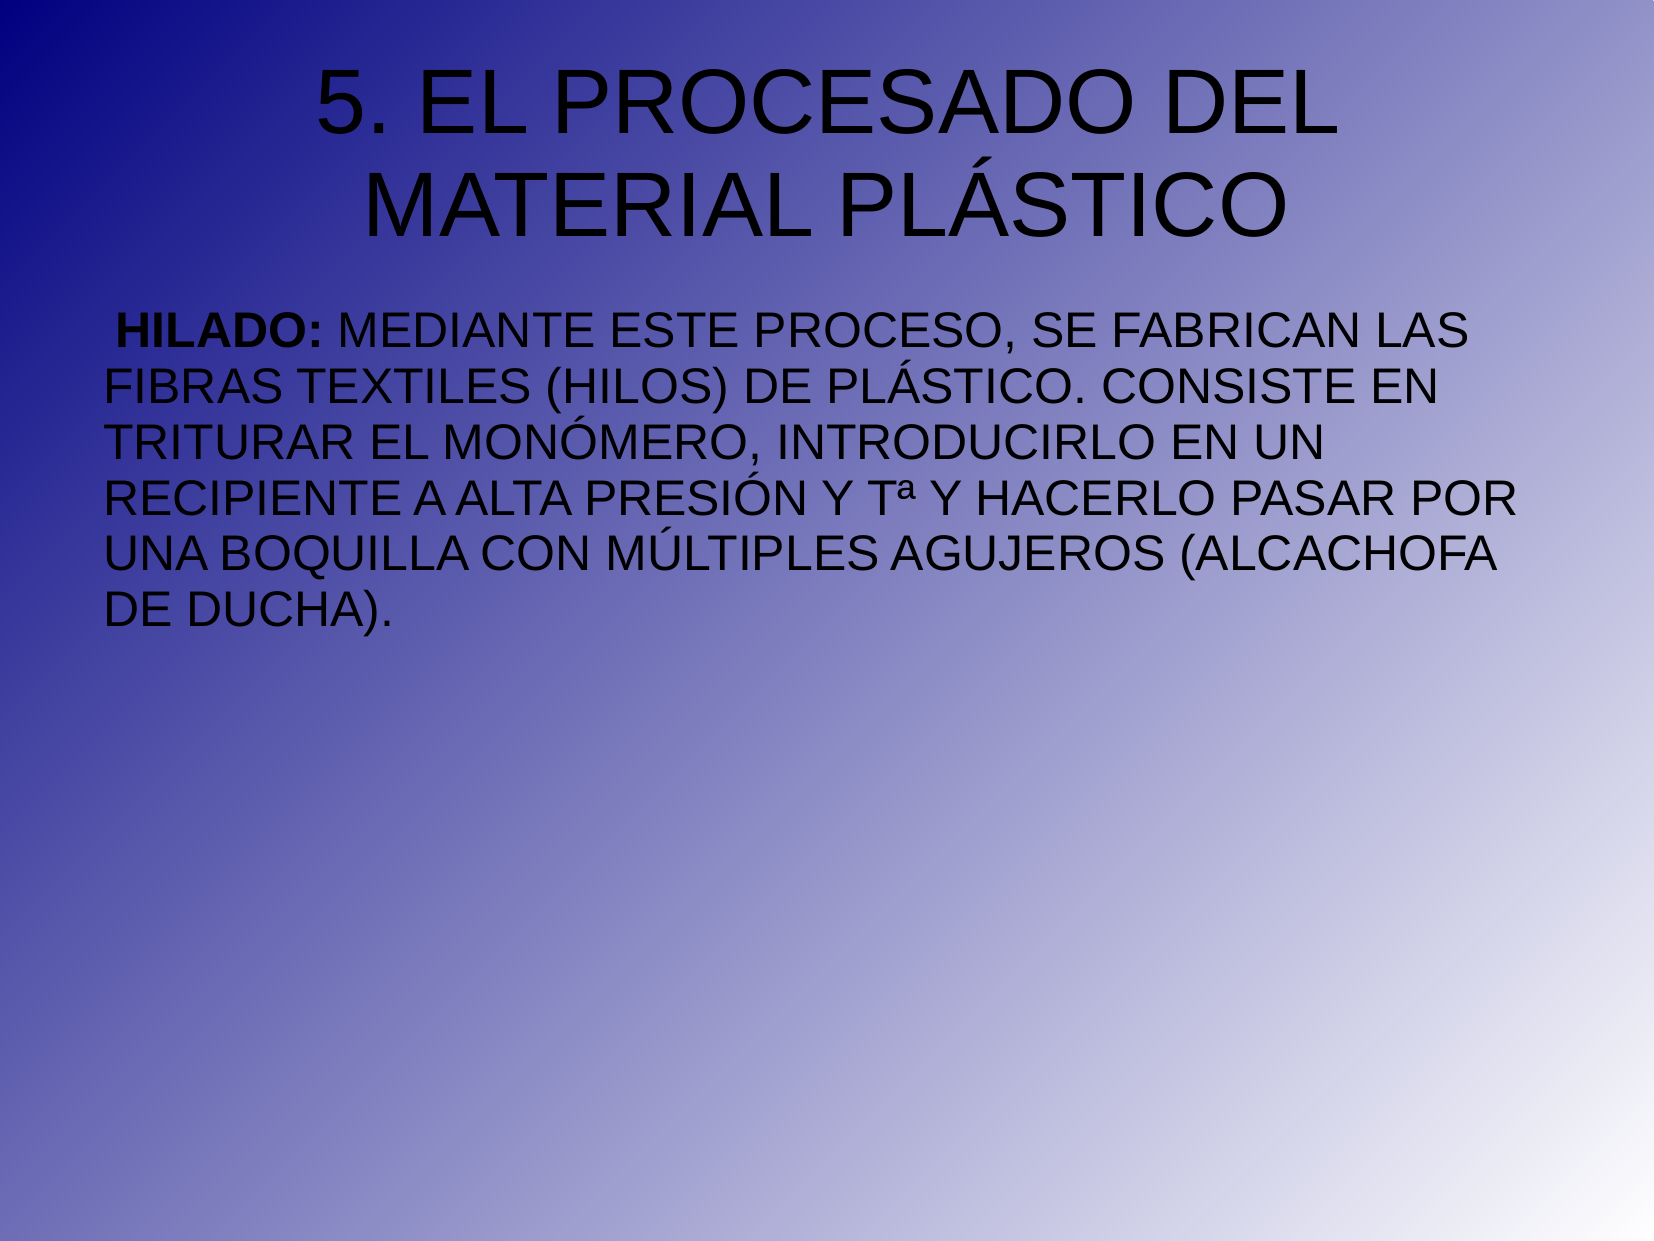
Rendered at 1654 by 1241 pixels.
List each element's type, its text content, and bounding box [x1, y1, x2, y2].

title 5. EL PROCESADO DEL MATERIAL PLÁSTICO [82, 49, 1571, 257]
text_box HILADO: MEDIANTE ESTE PROCESO, SE FABRICAN LAS FIBRAS TEXTILES (HILOS) DE PLÁSTICO. CONSISTE EN TRITURAR EL MONÓMERO, INTRODUCIRLO EN UN RECIPIENTE A ALTA PRESIÓN Y Tª Y HACERLO PASAR POR UNA BOQUILLA CON MÚLTIPLES AGUJEROS (ALCACHOFA DE DUCHA). [88, 295, 1565, 702]
